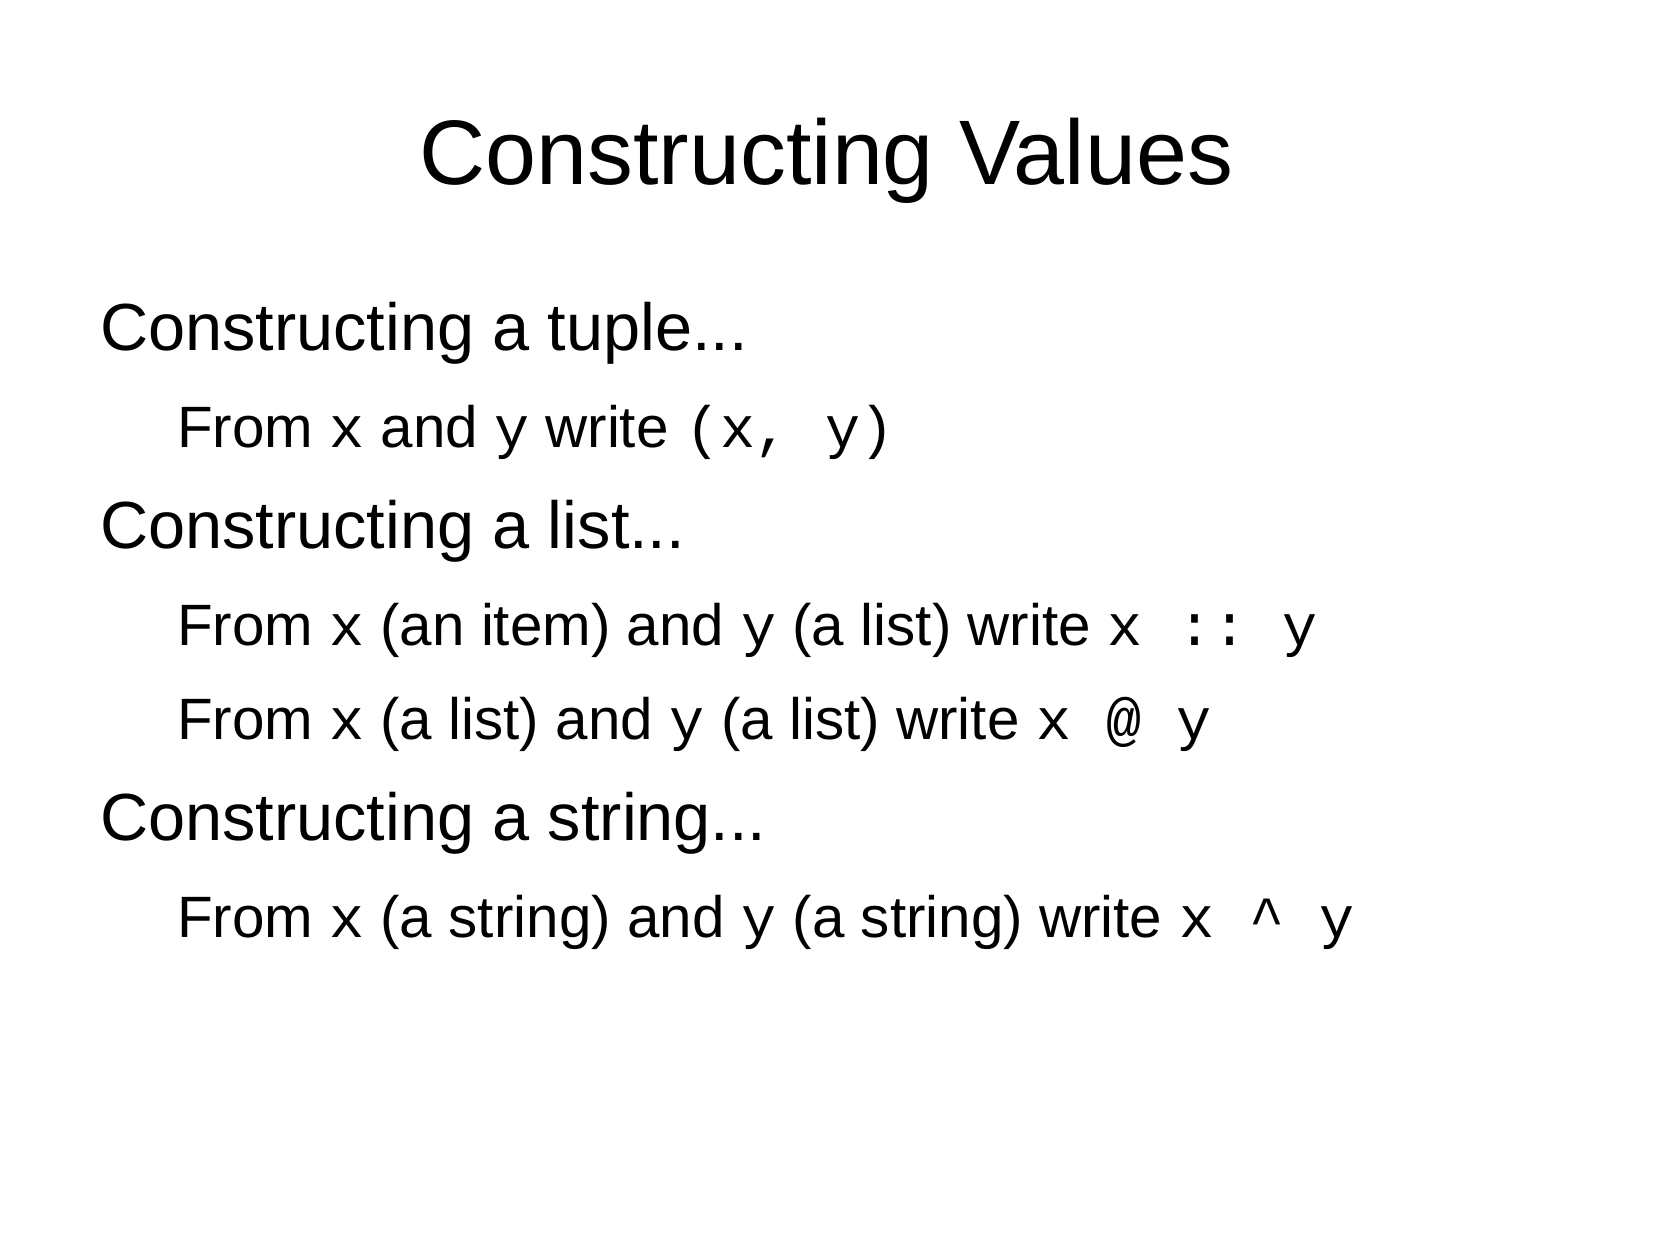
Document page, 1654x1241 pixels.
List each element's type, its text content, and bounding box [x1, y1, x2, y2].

list Constructing a tuple... From x and y write (x, y) Constructing a list... From x (an item) and y (a list) write x :: y From x (a list) and y (a list) write x @ y Constructing a string... From x (a string) and y (a string) write x ^ y [82, 290, 1571, 1094]
title Constructing Values [82, 49, 1571, 257]
